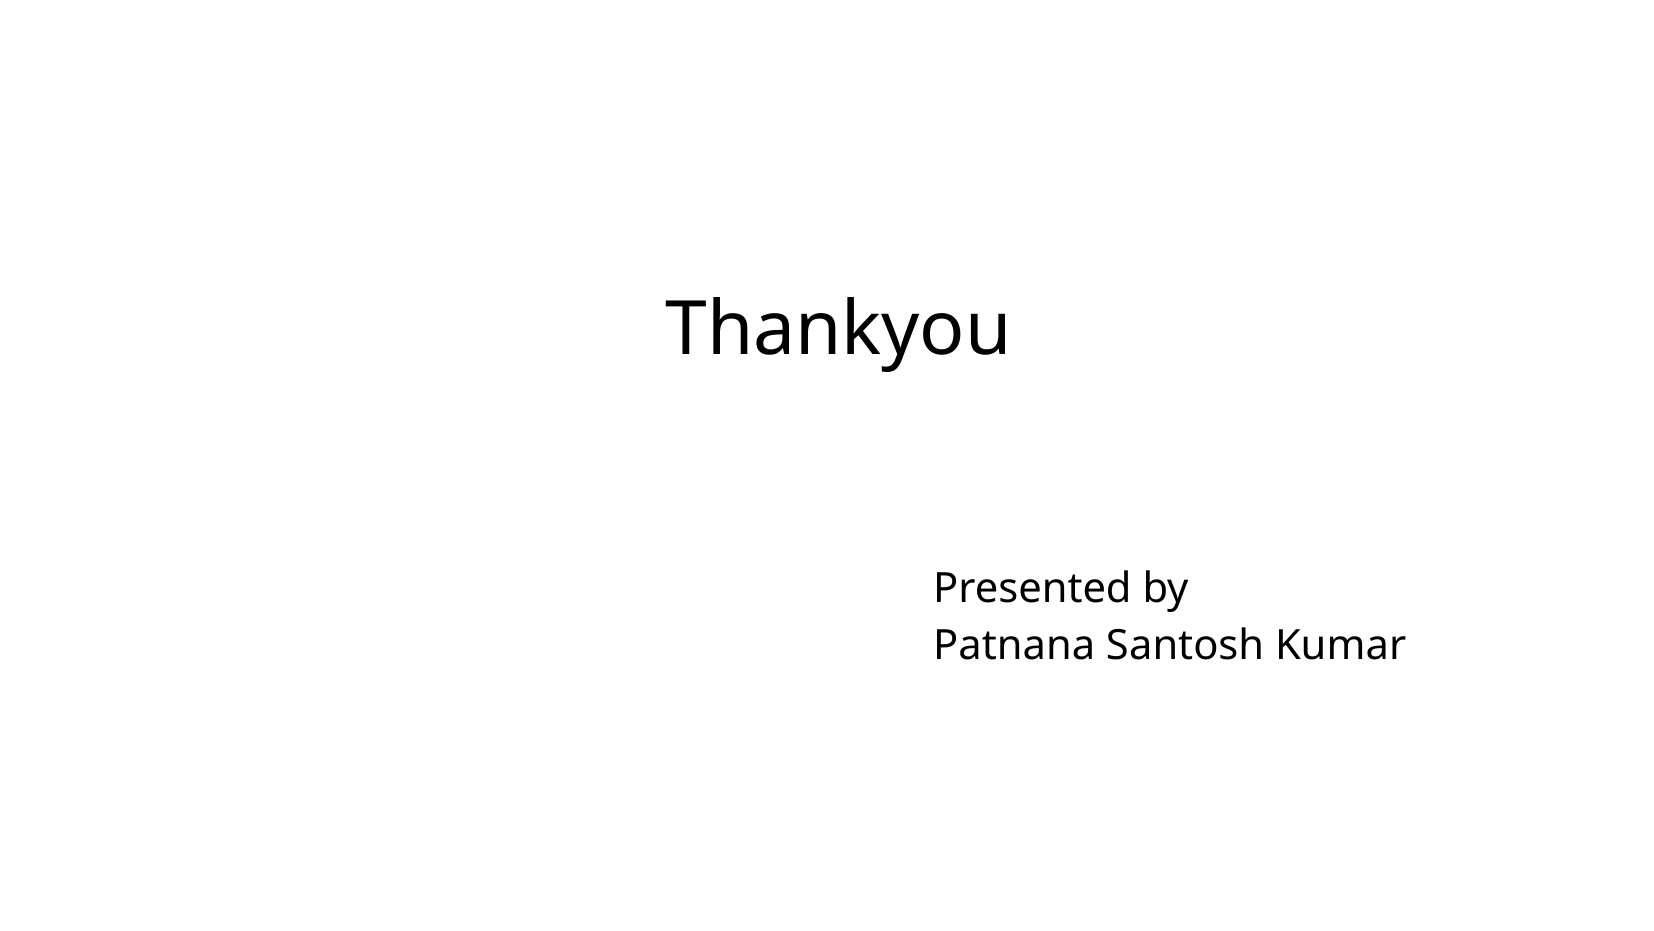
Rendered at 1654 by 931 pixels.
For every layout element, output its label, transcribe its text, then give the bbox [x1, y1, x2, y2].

title Thankyou [94, 248, 1583, 404]
subtitle Presented by Patnana Santosh Kumar [933, 472, 1571, 758]
